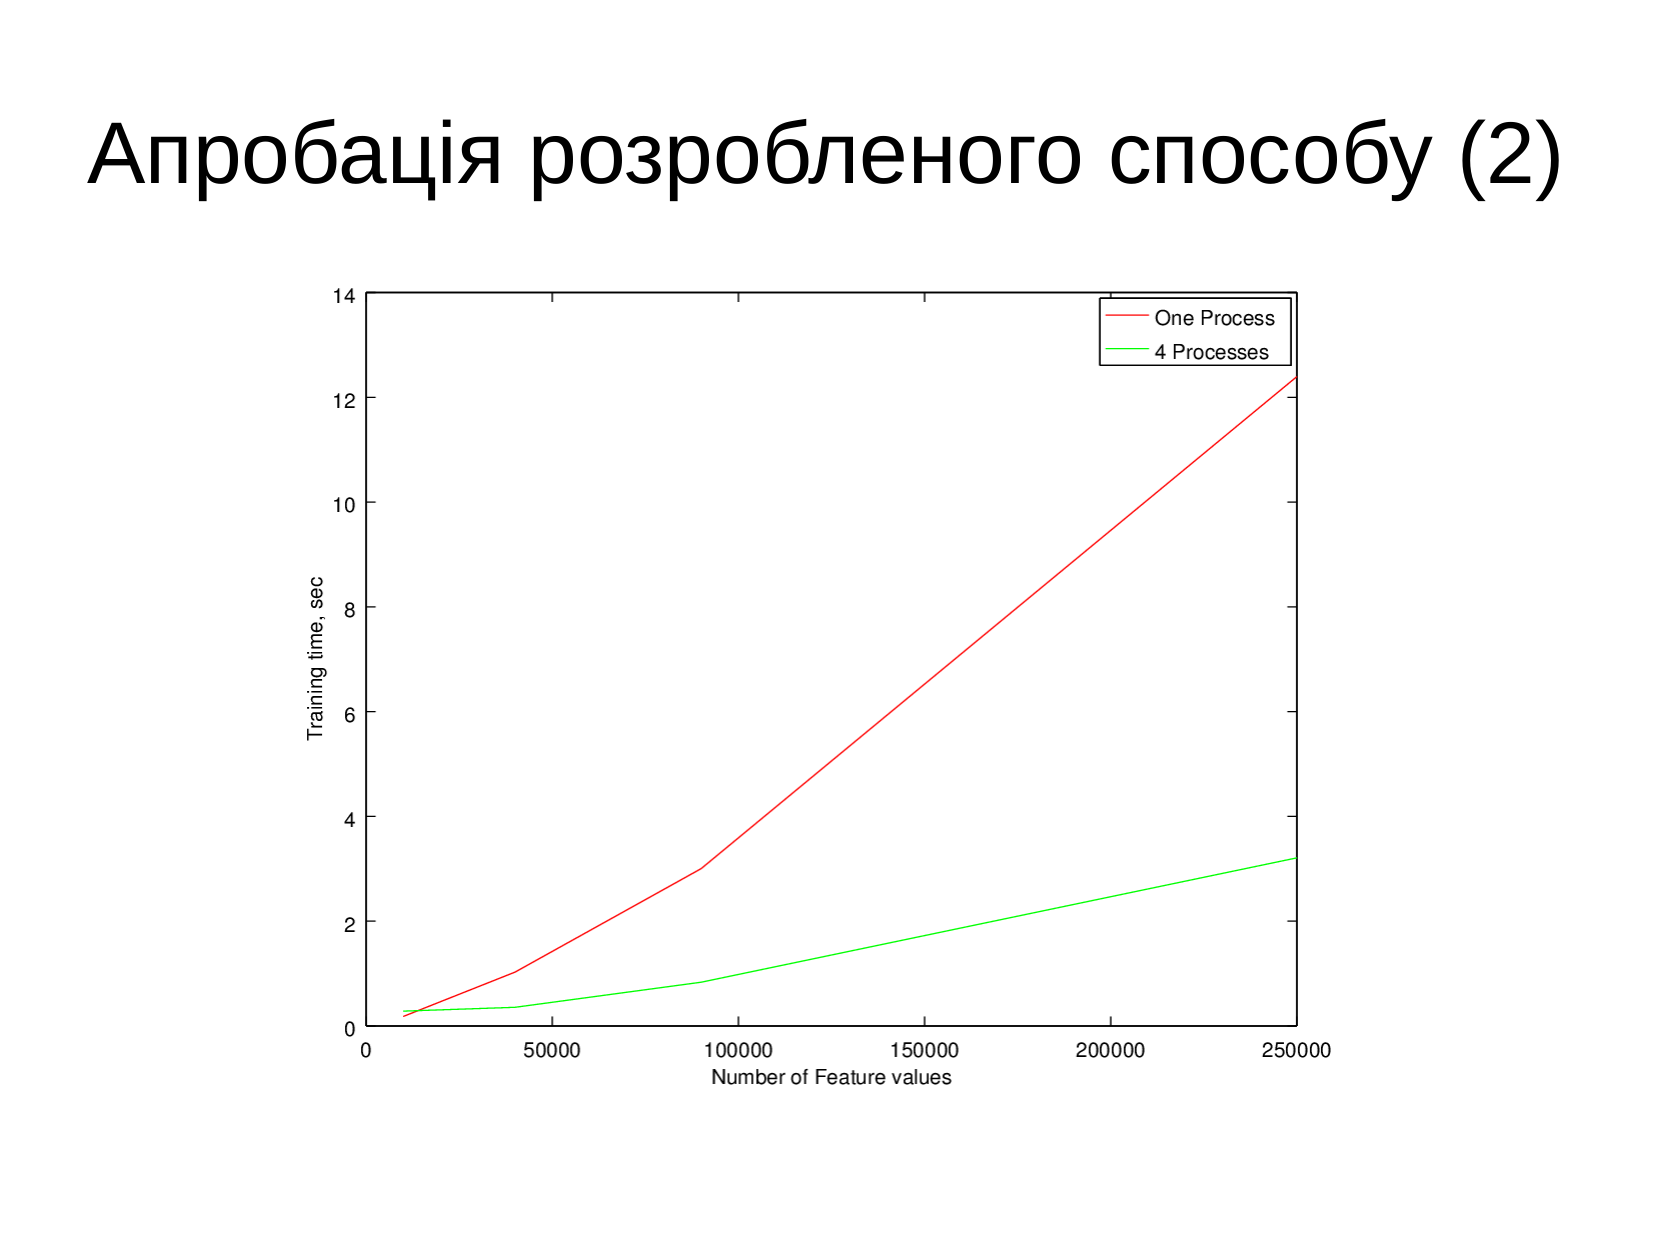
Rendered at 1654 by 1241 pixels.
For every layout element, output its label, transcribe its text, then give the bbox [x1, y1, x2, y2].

title Апробація розробленого способу (2) [82, 49, 1571, 257]
picture [210, 225, 1411, 1126]
